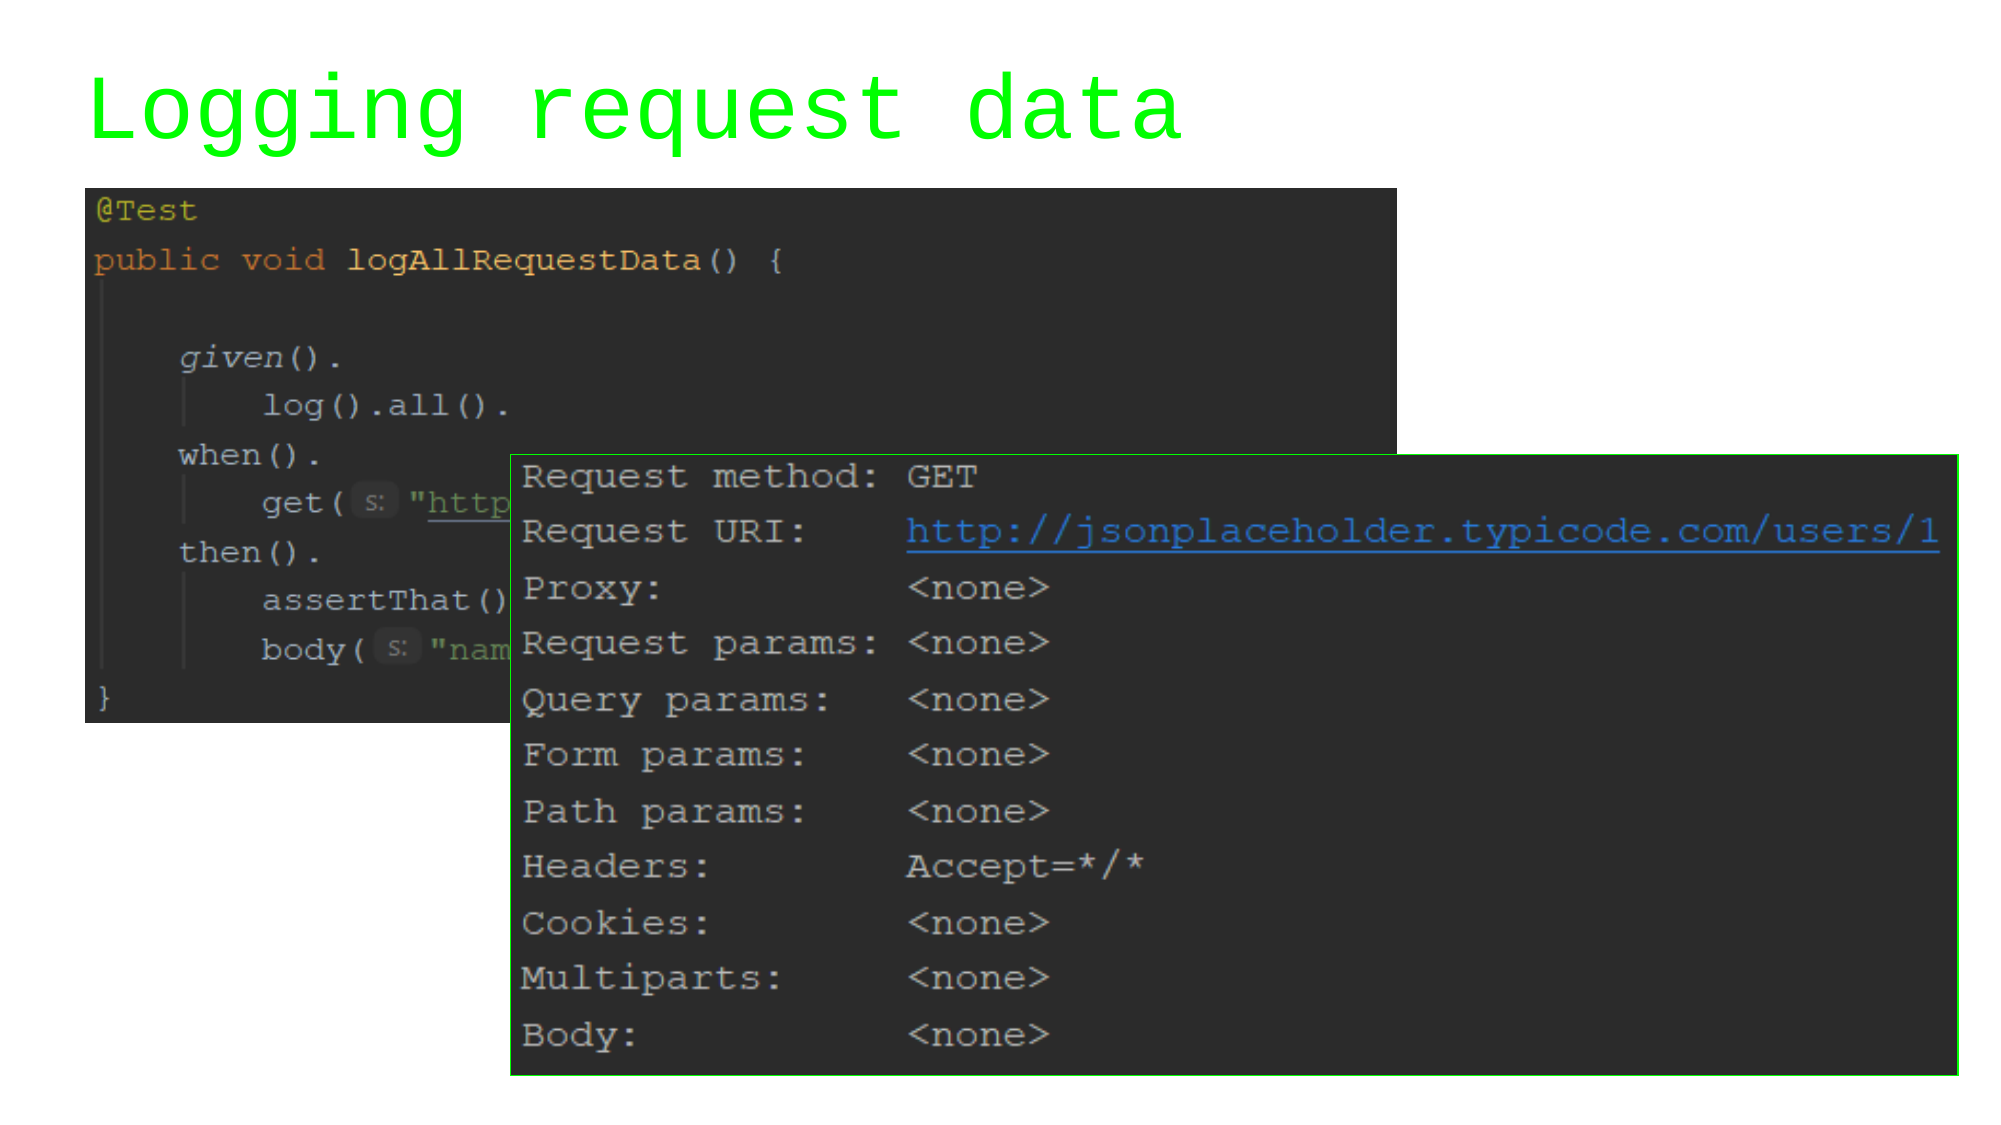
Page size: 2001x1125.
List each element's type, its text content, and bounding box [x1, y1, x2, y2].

picture [511, 455, 1958, 1075]
title Logging request data [69, 0, 1726, 218]
picture [85, 188, 1397, 723]
